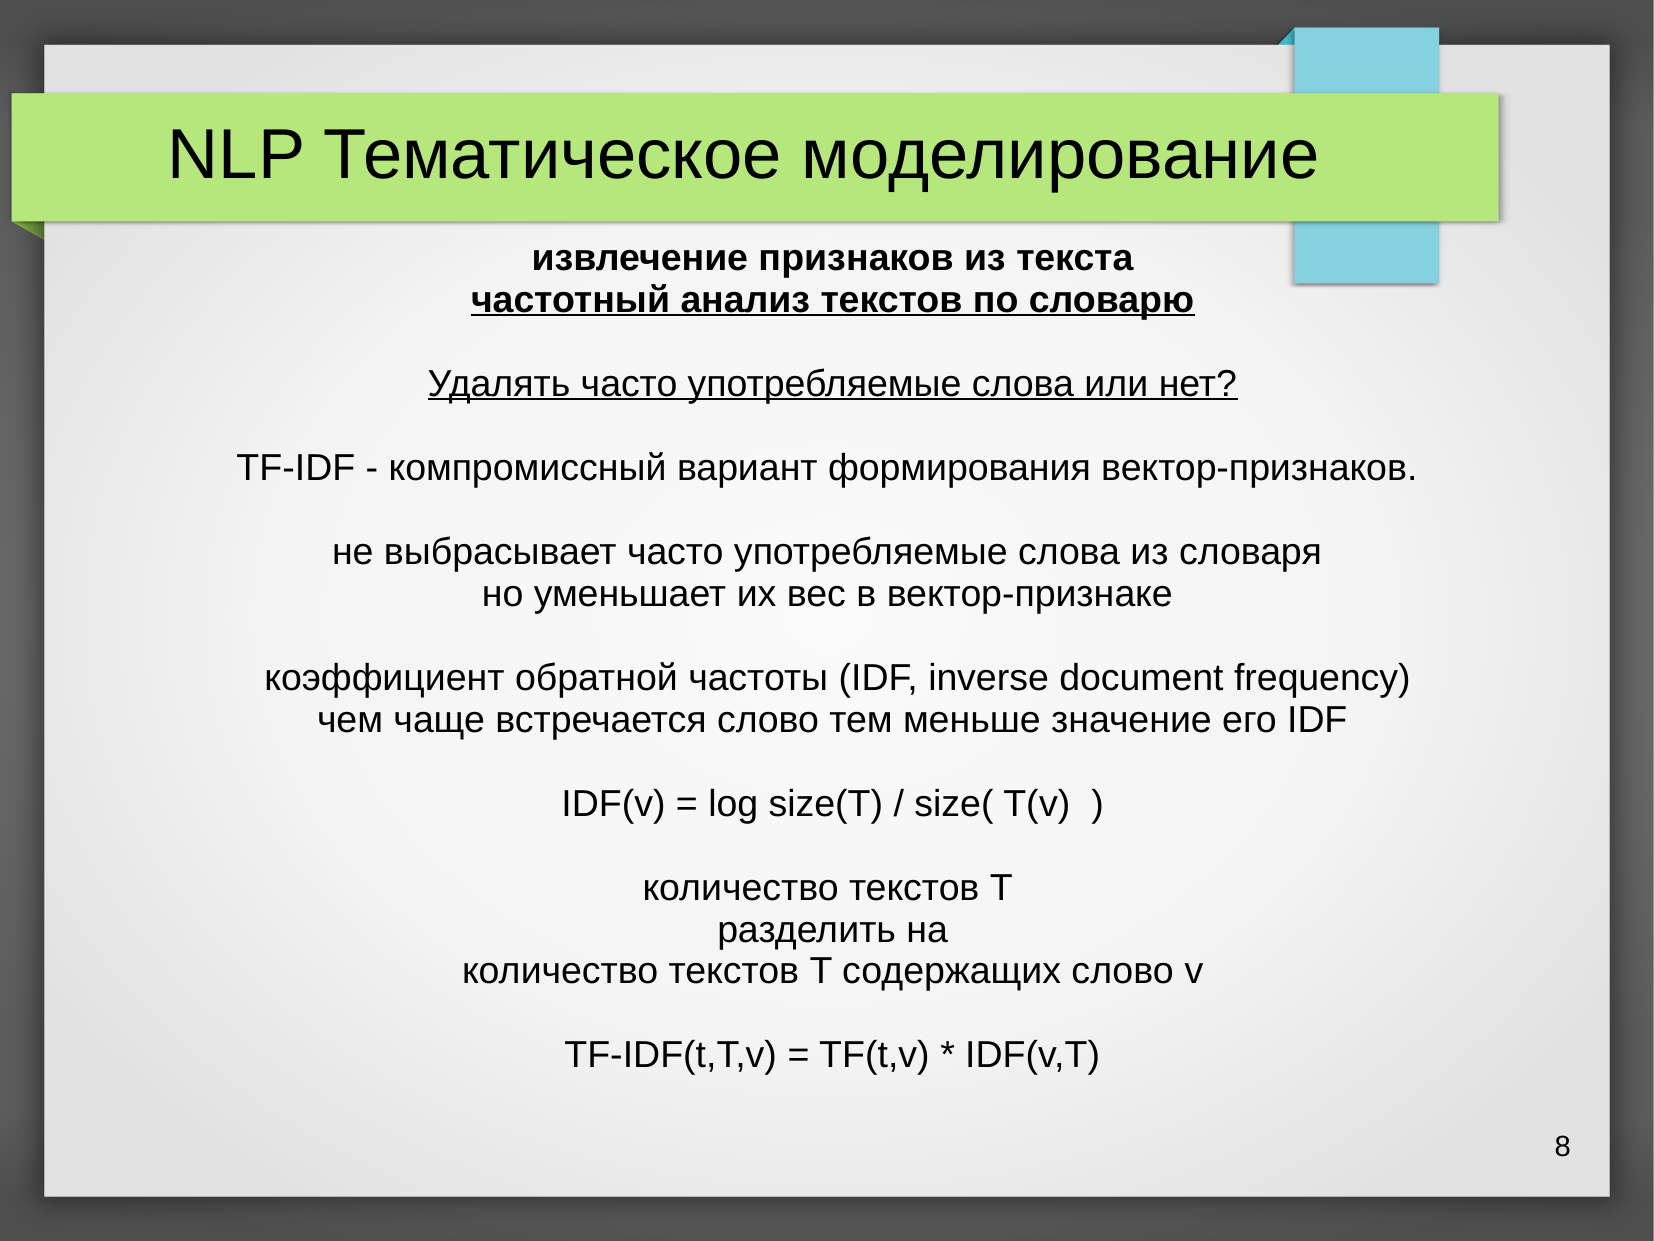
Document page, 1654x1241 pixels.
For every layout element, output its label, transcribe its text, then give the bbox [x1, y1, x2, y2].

title NLP Тематическое моделирование [82, 113, 1406, 194]
picture [0, 0, 1654, 1241]
text_box извлечение признаков из текста частотный анализ текстов по словарю Удалять часто употребляемые слова или нет? TF-IDF - компромиссный вариант формирования вектор-признаков. не выбрасывает часто употребляемые слова из словаря но уменьшает их вес в вектор-признаке коэффициент обратной частоты (IDF, inverse document frequency) чем чаще встречается слово тем меньше значение его IDF IDF(v) = log size(T) / size( T(v) ) количество текстов T разделить на количество текстов T содержащих слово v TF-IDF(t,T,v) = TF(t,v) * IDF(v,T) [188, 236, 1477, 1161]
